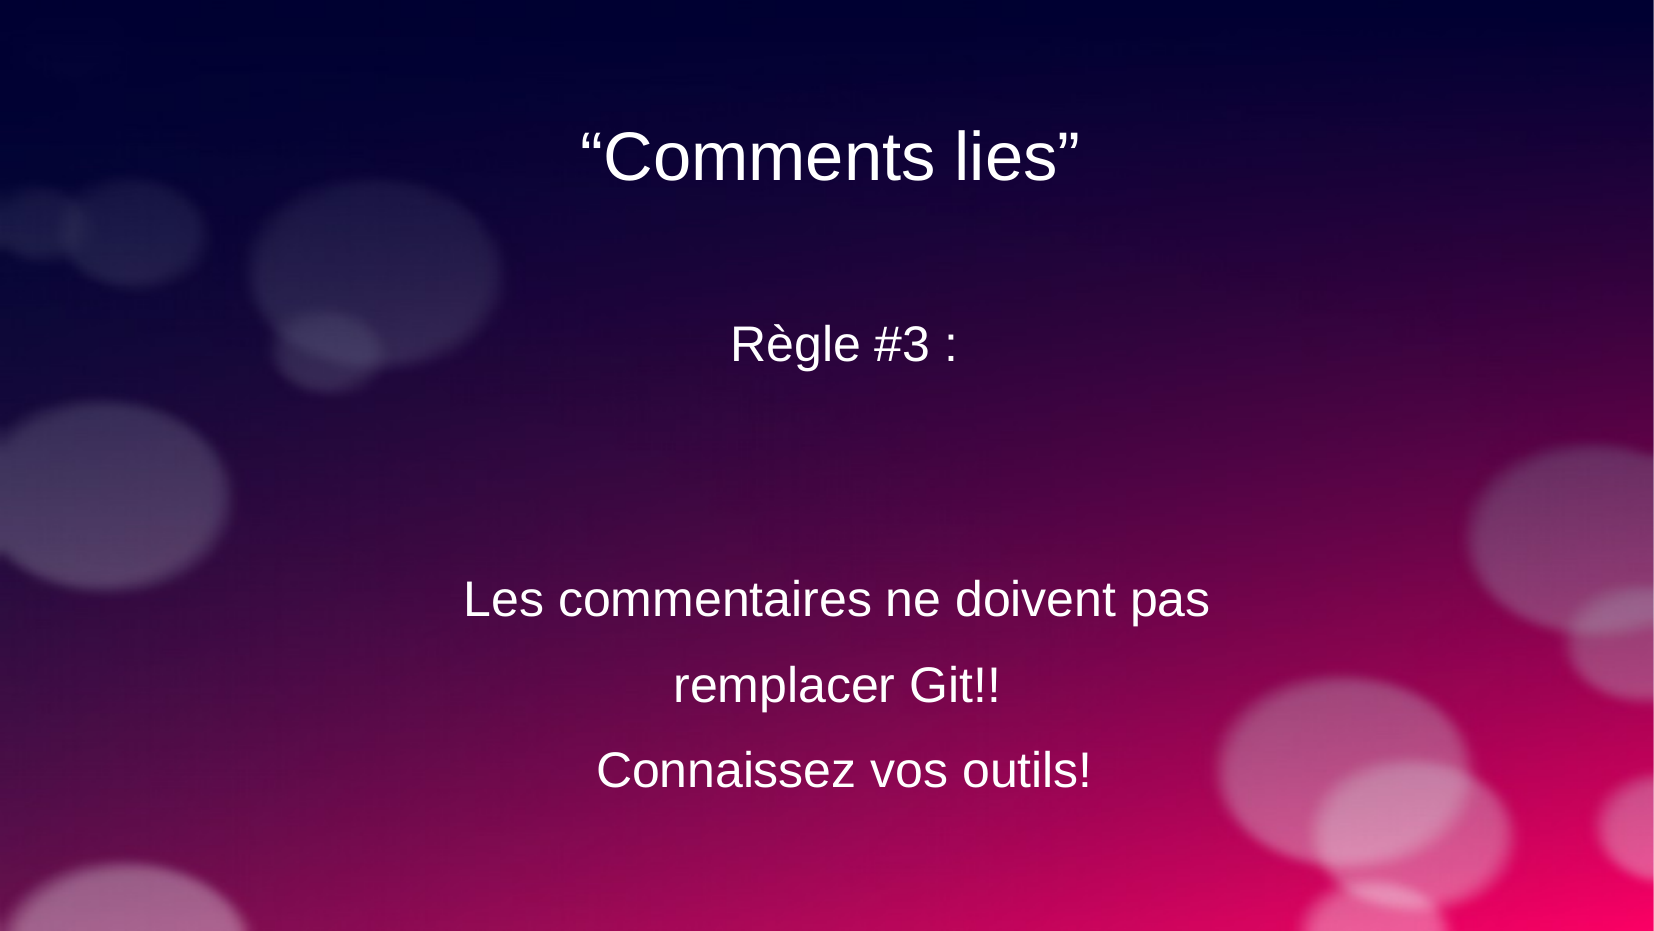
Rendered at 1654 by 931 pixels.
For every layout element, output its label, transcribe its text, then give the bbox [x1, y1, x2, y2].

picture [0, 0, 1654, 931]
subtitle Règle #3 : Les commentaires ne doivent pas remplacer Git!! Connaissez vos outils! [82, 281, 1571, 833]
title “Comments lies” [86, 78, 1576, 235]
